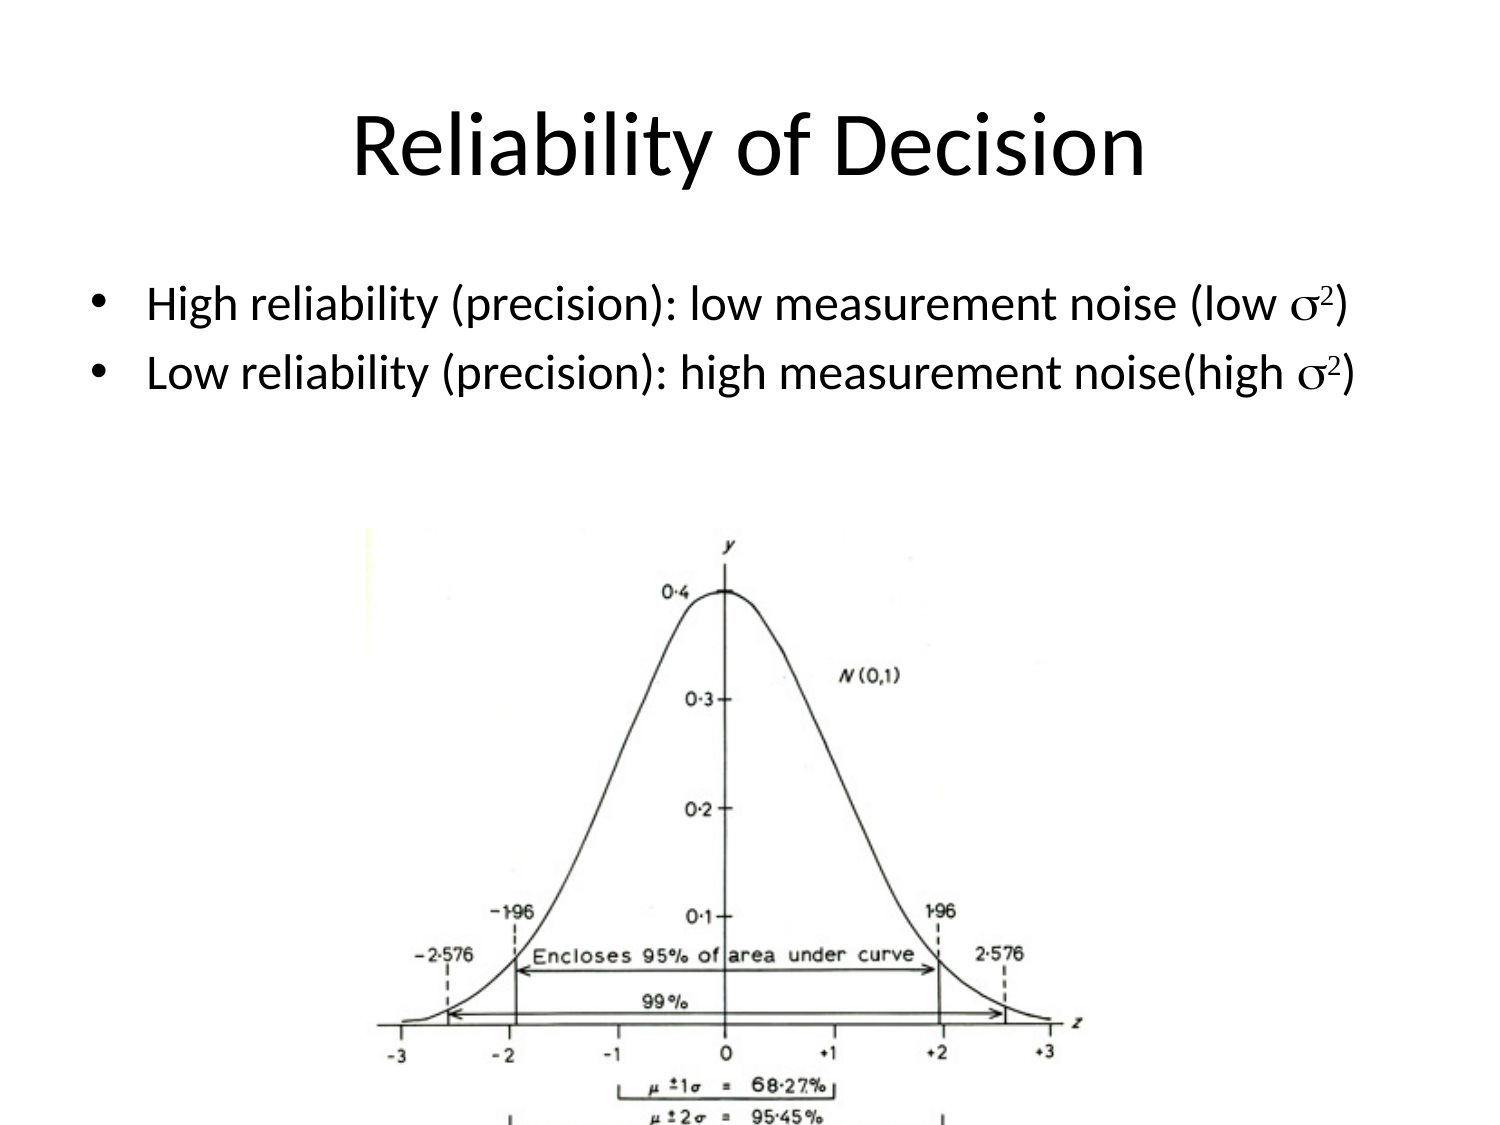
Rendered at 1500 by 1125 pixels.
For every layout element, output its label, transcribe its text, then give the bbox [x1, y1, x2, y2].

title Reliability of Decision [75, 45, 1425, 233]
list High reliability (precision): low measurement noise (low s2) Low reliability (precision): high measurement noise(high s2) [75, 262, 1425, 1005]
picture [366, 528, 1090, 1125]
